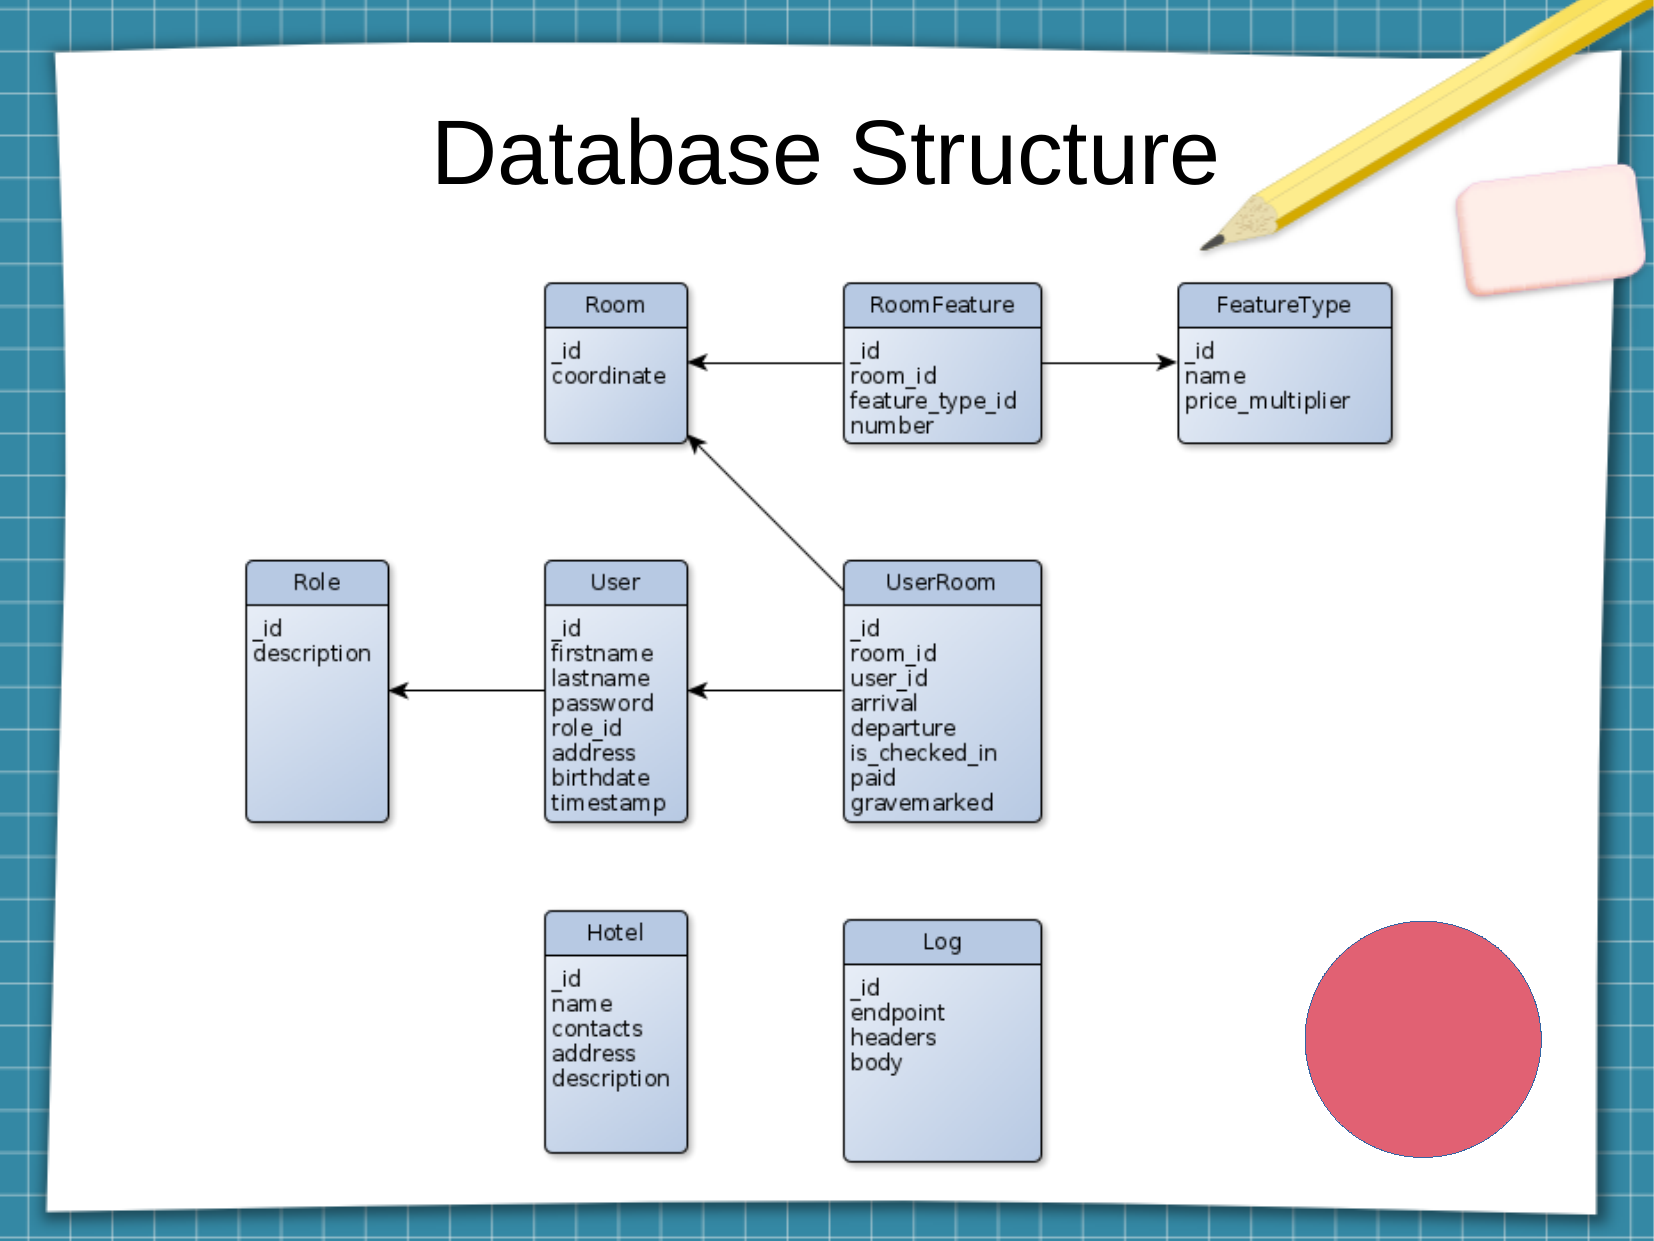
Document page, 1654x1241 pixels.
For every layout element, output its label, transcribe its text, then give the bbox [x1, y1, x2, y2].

picture [0, 0, 1654, 1241]
text_box [1305, 921, 1542, 1158]
title Database Structure [82, 49, 1571, 257]
